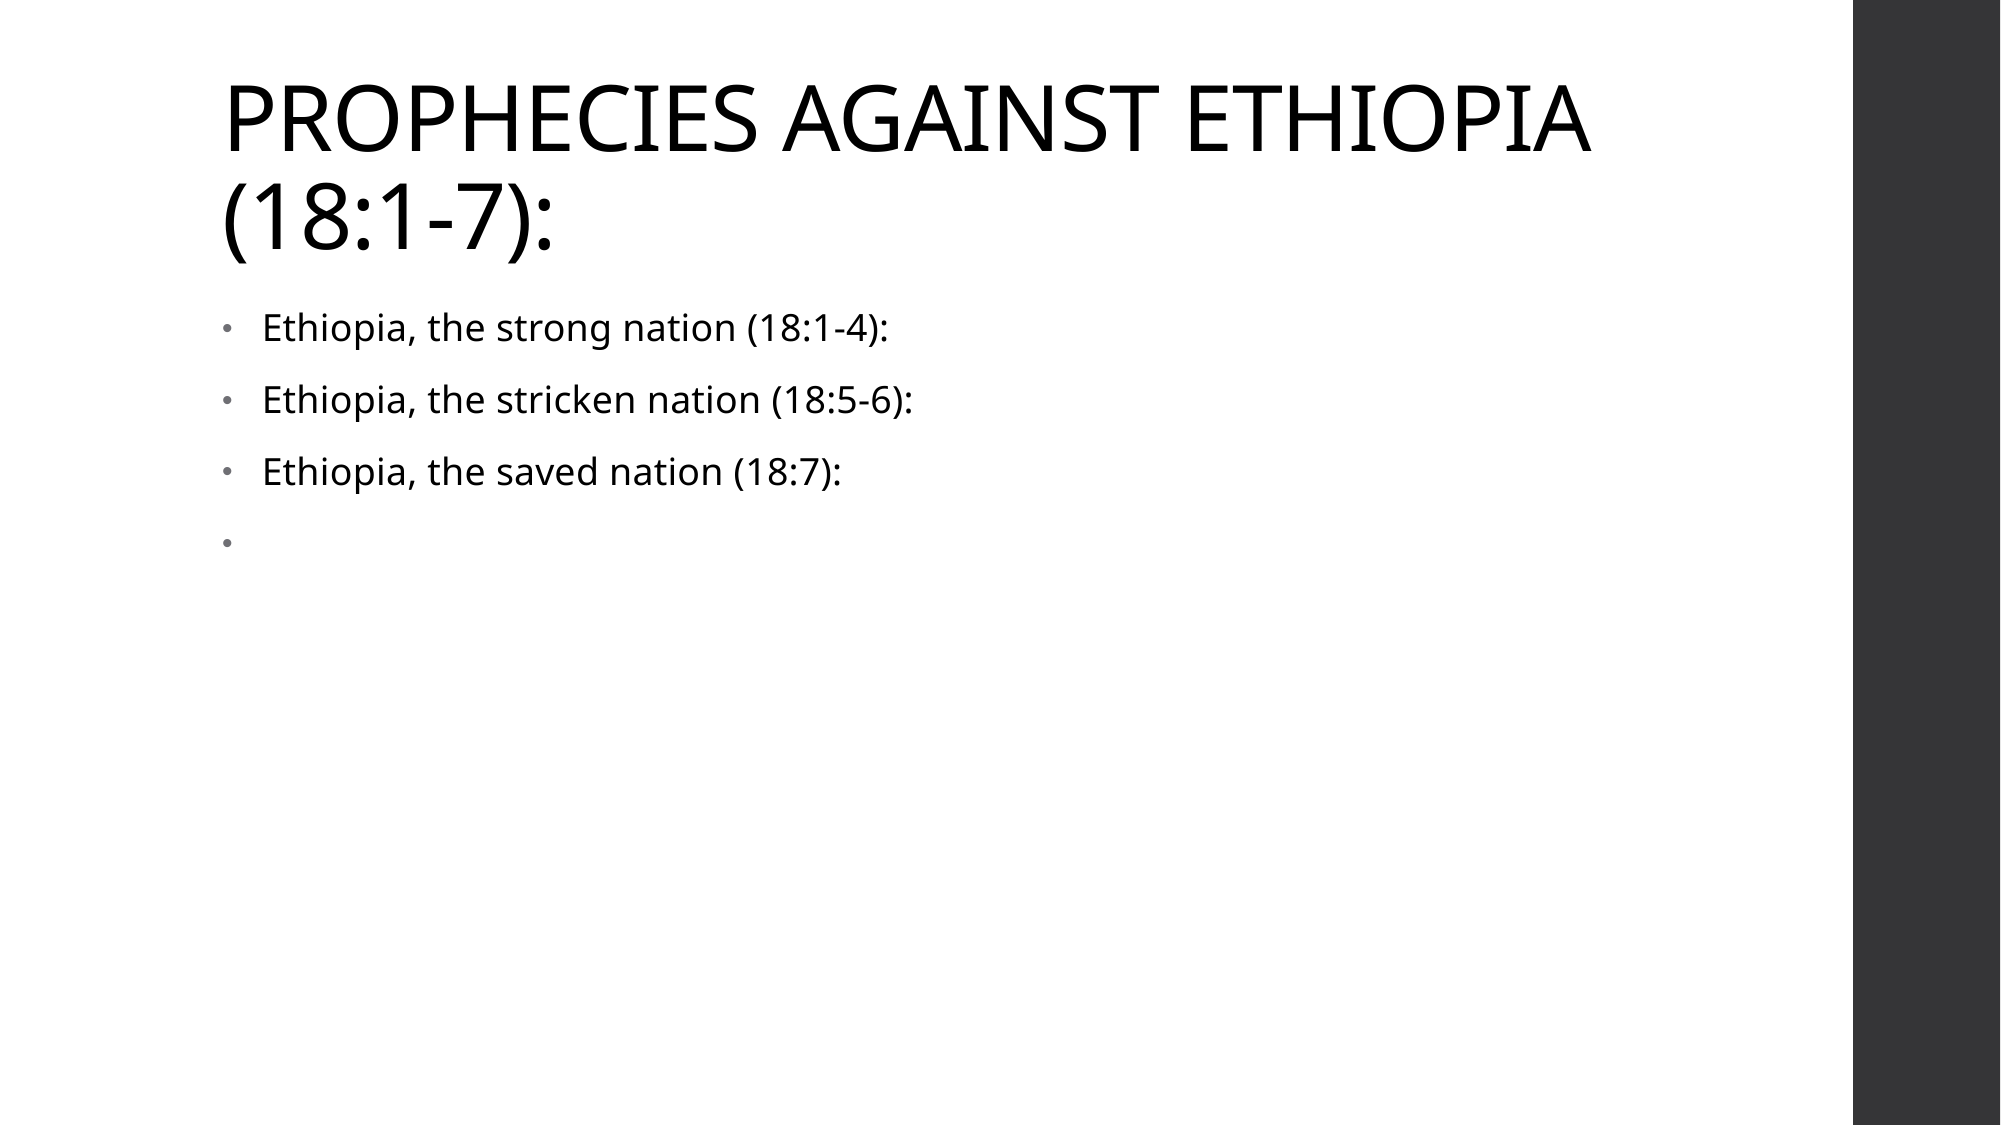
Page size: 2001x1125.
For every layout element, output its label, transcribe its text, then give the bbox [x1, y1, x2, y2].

list Ethiopia, the strong nation (18:1-4): Ethiopia, the stricken nation (18:5-6): Ethiopia, the saved nation (18:7): [206, 299, 1617, 1014]
title PROPHECIES AGAINST ETHIOPIA (18:1-7): [206, 60, 1797, 278]
